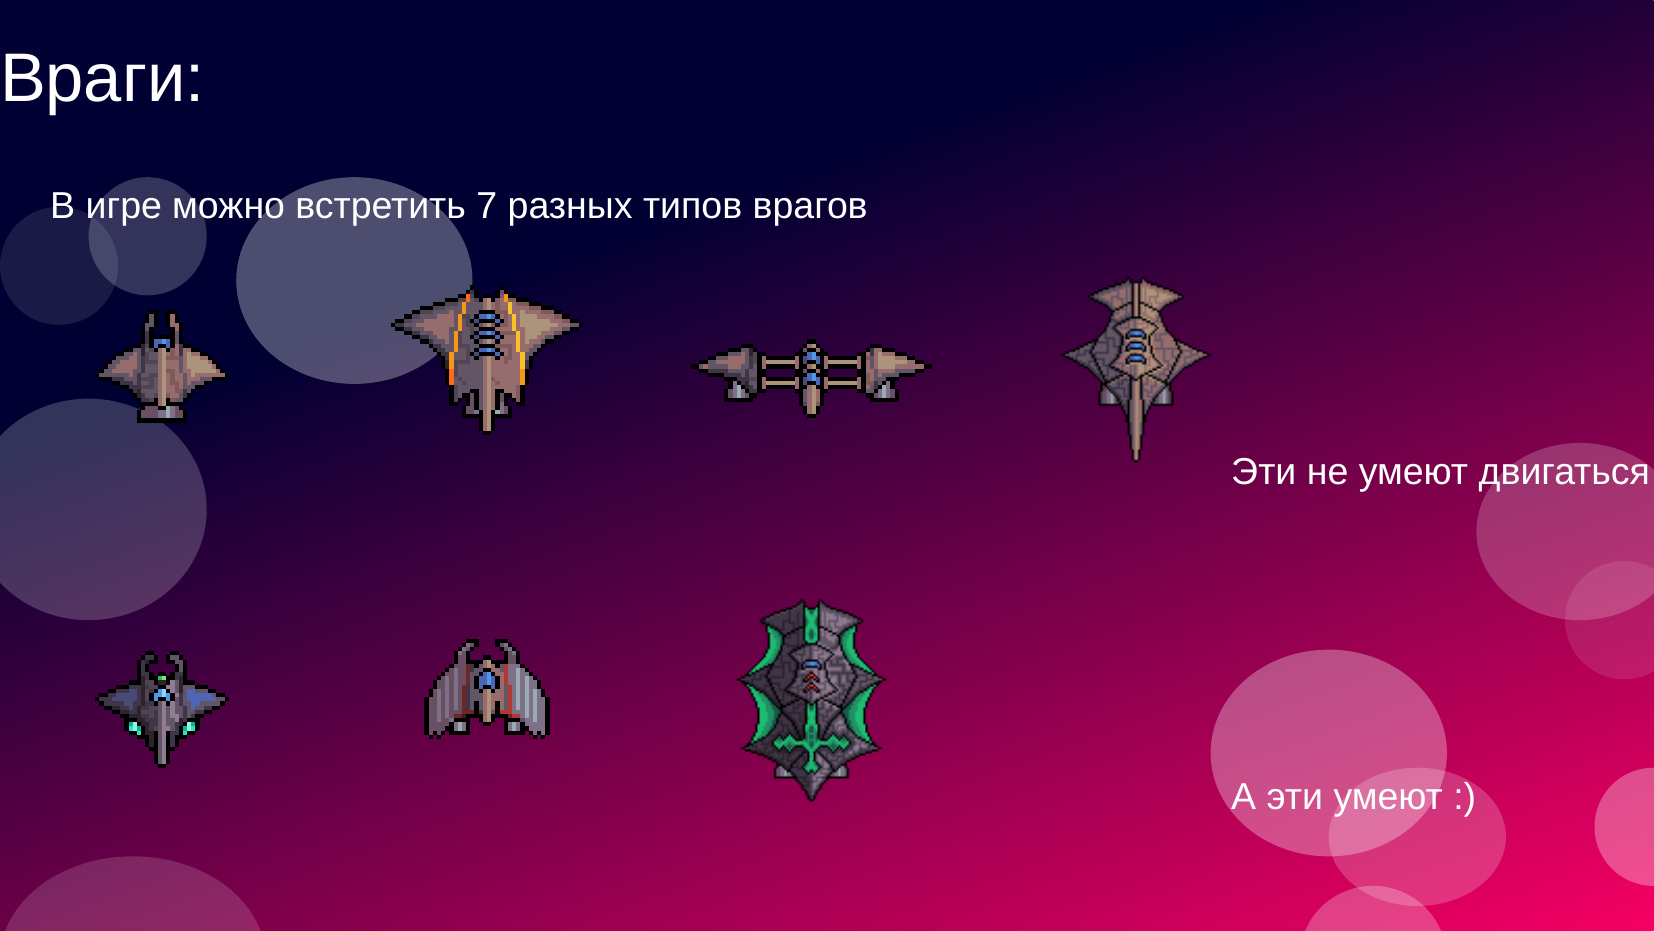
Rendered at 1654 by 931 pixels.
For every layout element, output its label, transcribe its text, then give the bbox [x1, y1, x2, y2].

picture [29, 560, 296, 827]
text_box В игре можно встретить 7 разных типов врагов [29, 177, 945, 237]
picture [29, 236, 296, 502]
title Враги: [0, 0, 207, 156]
text_box А эти умеют :) [1210, 767, 1536, 827]
text_box Эти не умеют двигаться [1210, 442, 1654, 500]
picture [354, 236, 621, 502]
picture [1003, 236, 1270, 502]
picture [679, 236, 945, 502]
picture [679, 560, 945, 827]
picture [354, 560, 621, 827]
